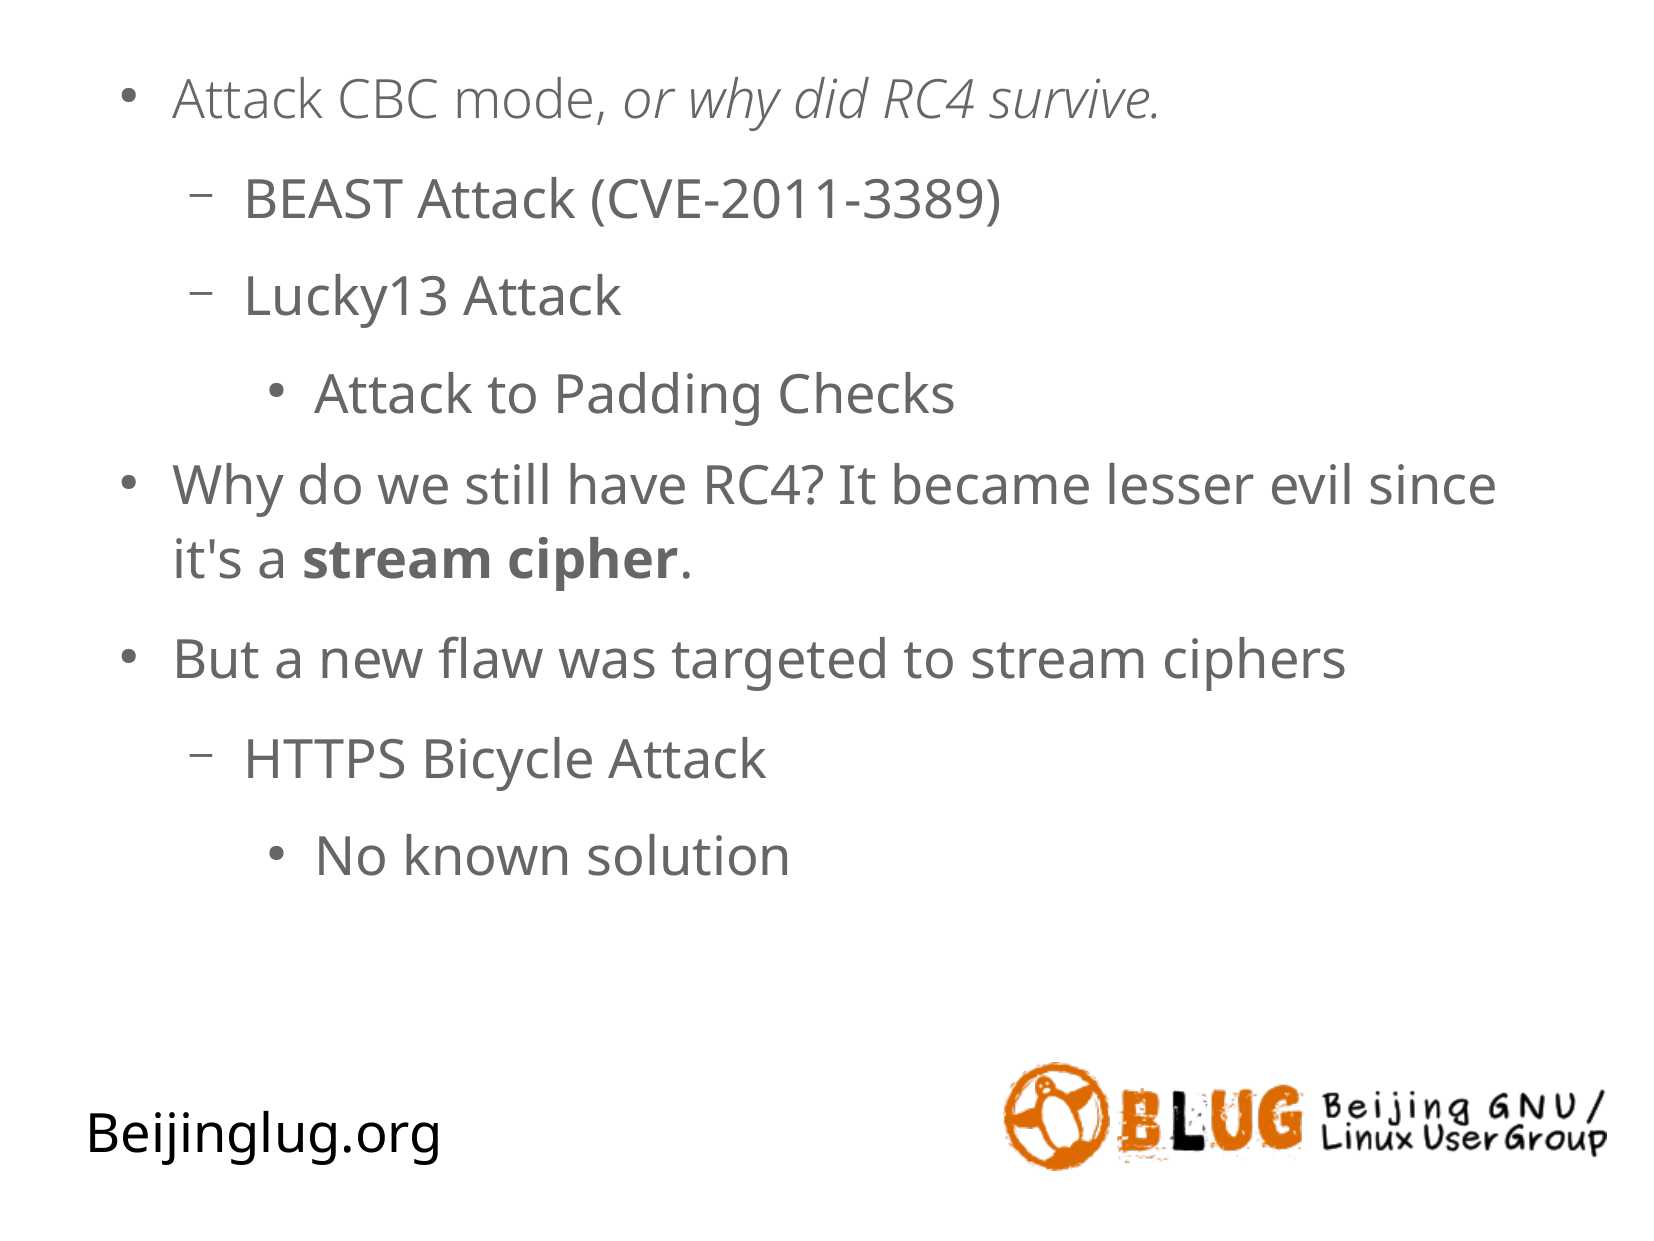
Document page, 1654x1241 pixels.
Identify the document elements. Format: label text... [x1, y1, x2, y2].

list Attack CBC mode, or why did RC4 survive. BEAST Attack (CVE-2011-3389) Lucky13 Attack Attack to Padding Checks Why do we still have RC4? It became lesser evil since it's a stream cipher. But a new flaw was targeted to stream ciphers HTTPS Bicycle Attack No known solution [101, 60, 1575, 1072]
picture [1003, 1062, 1607, 1171]
